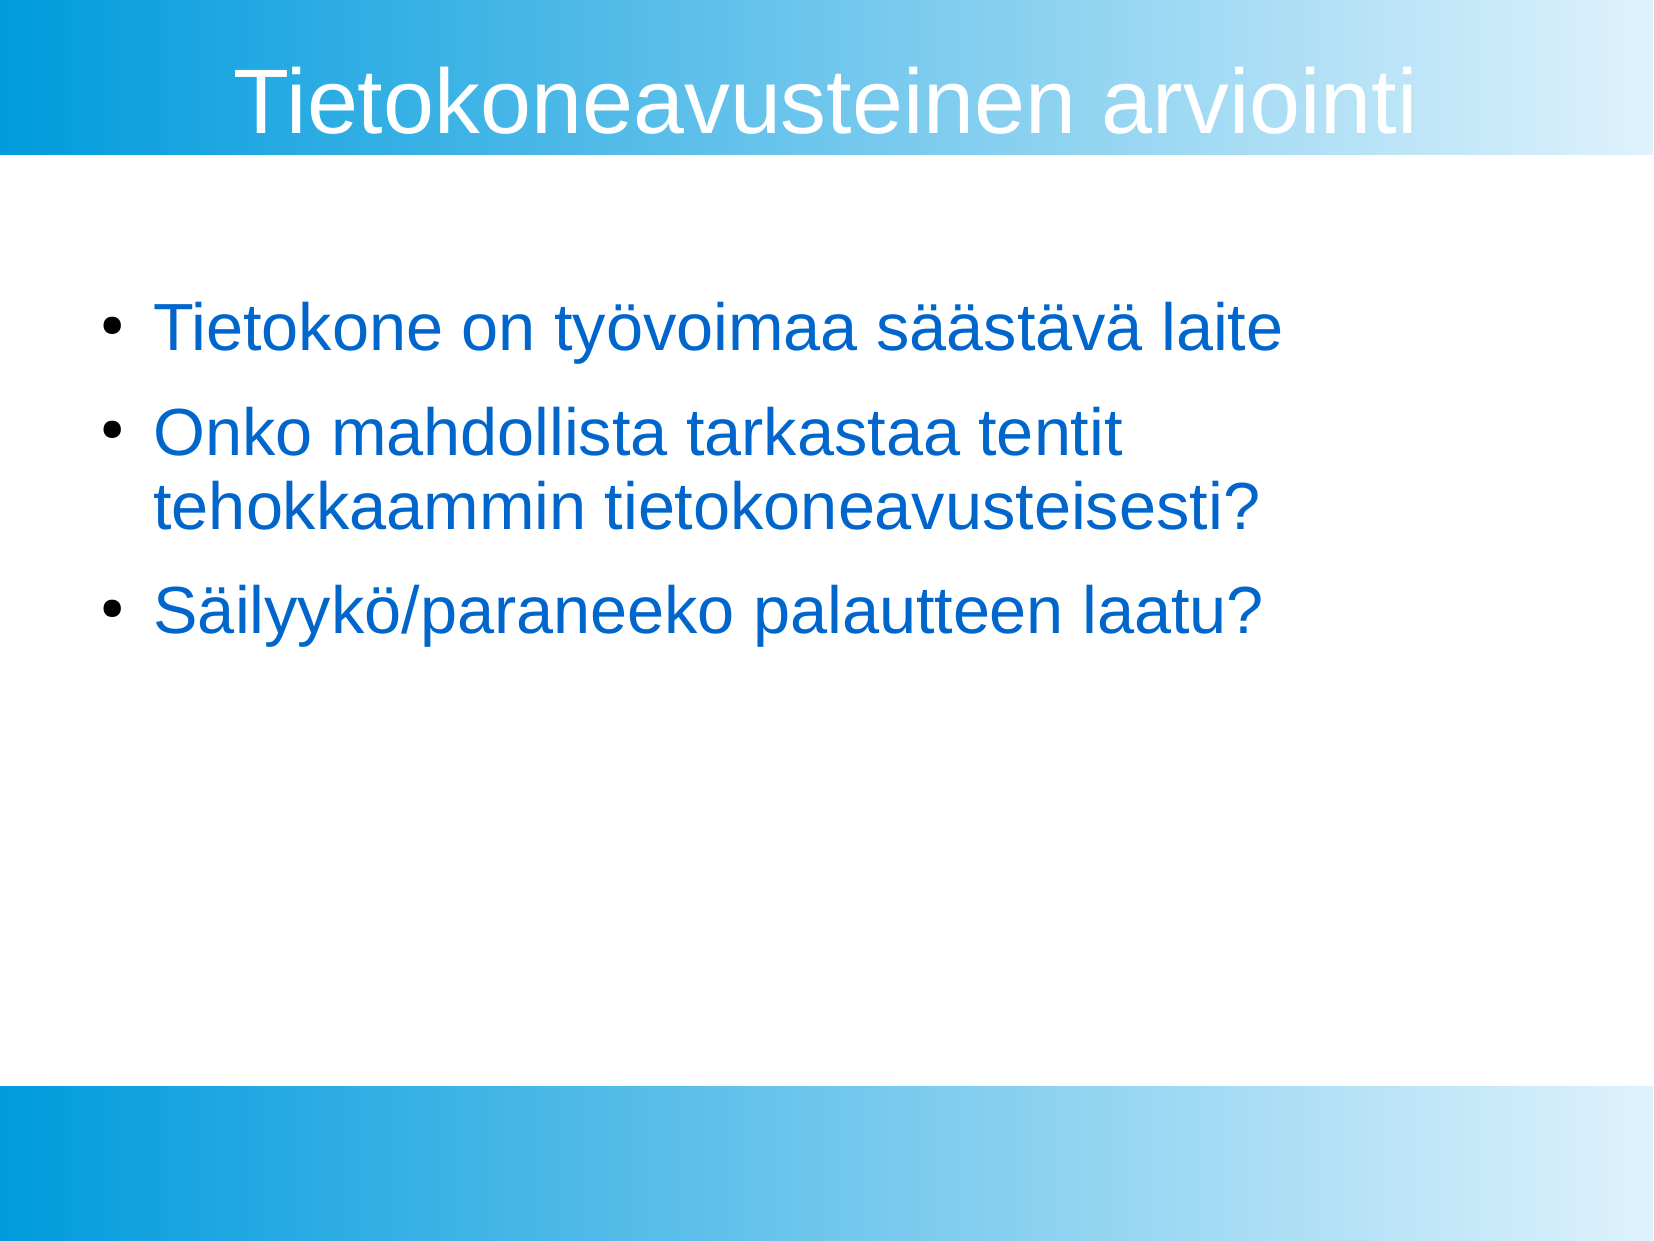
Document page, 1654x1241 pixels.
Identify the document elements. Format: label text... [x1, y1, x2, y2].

title Tietokoneavusteinen arviointi [82, 49, 1571, 155]
list Tietokone on työvoimaa säästävä laite Onko mahdollista tarkastaa tentit tehokkaammin tietokoneavusteisesti? Säilyykö/paraneeko palautteen laatu? [82, 290, 1571, 1010]
